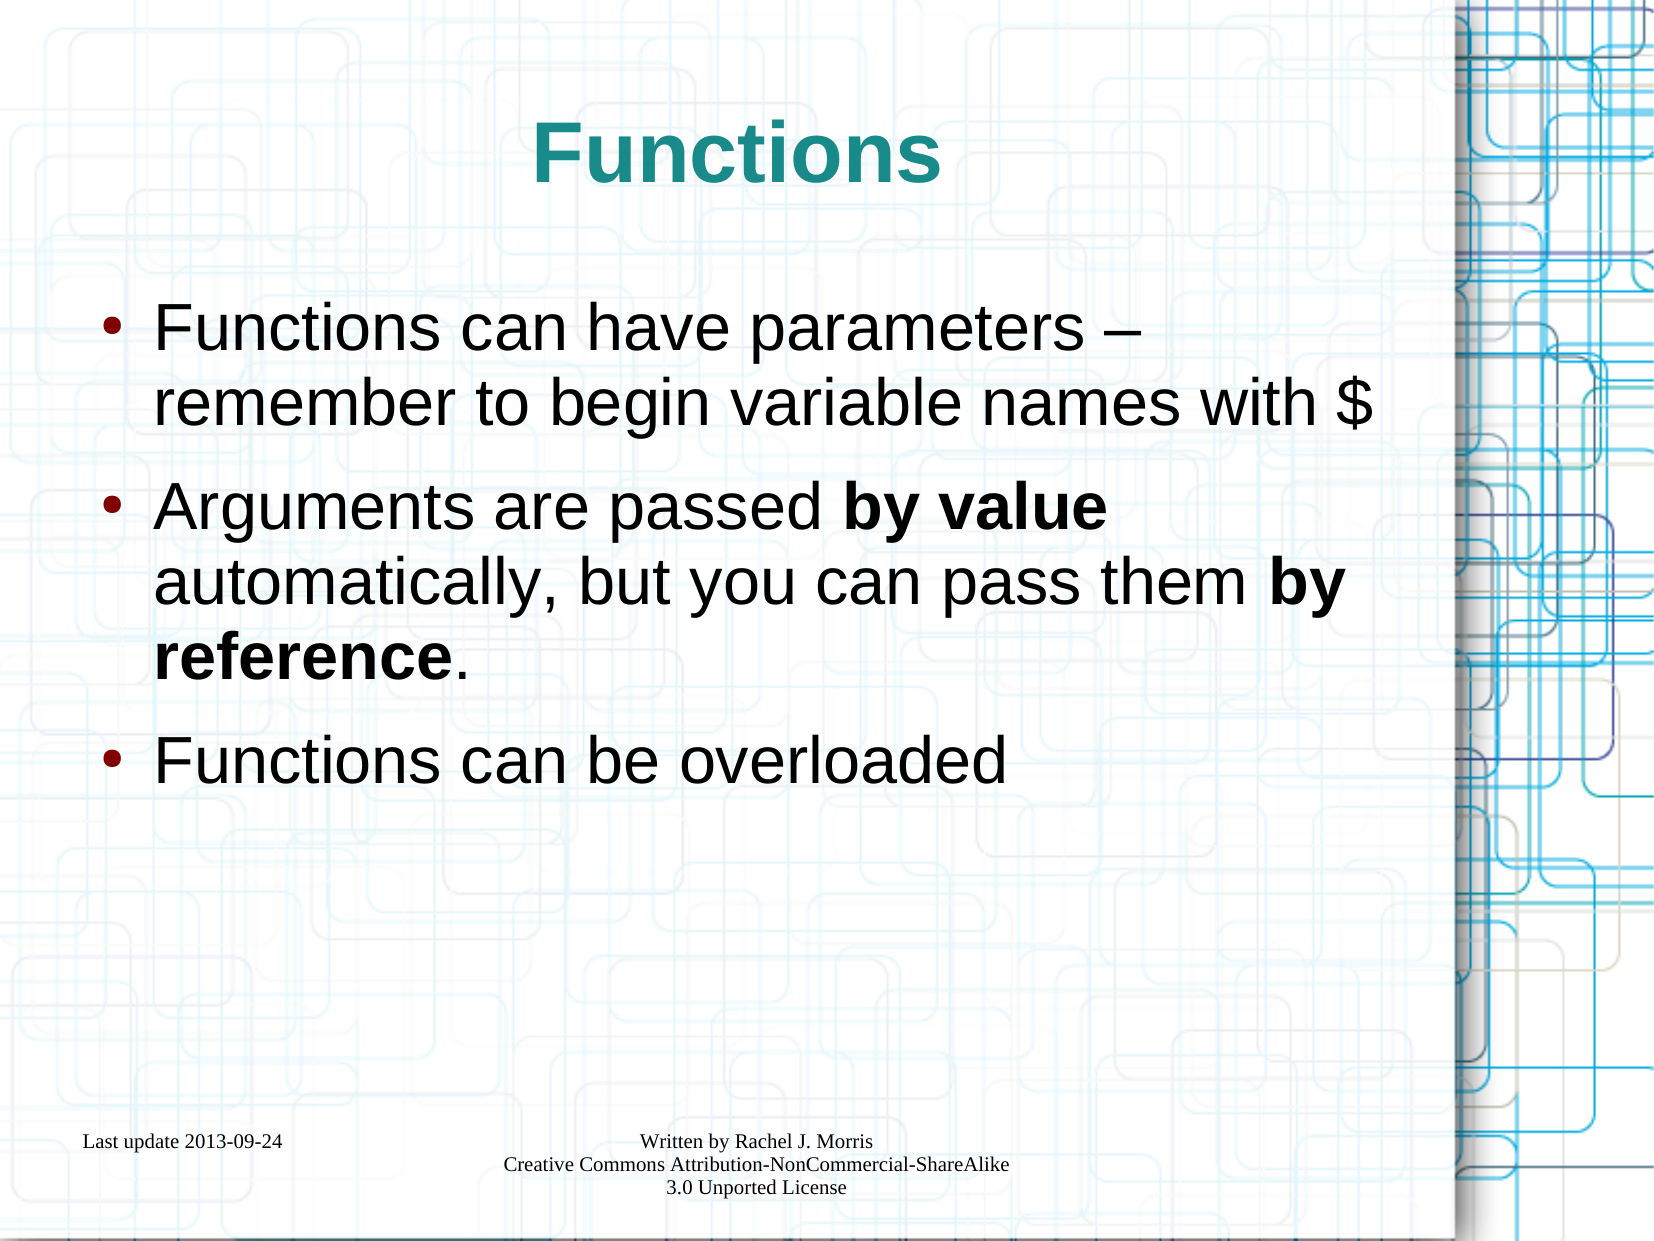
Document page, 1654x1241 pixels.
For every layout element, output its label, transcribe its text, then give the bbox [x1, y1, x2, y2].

list Functions can have parameters – remember to begin variable names with $ Arguments are passed by value automatically, but you can pass them by reference. Functions can be overloaded [82, 290, 1418, 1010]
picture [0, 0, 1654, 1241]
title Functions [59, 49, 1418, 257]
